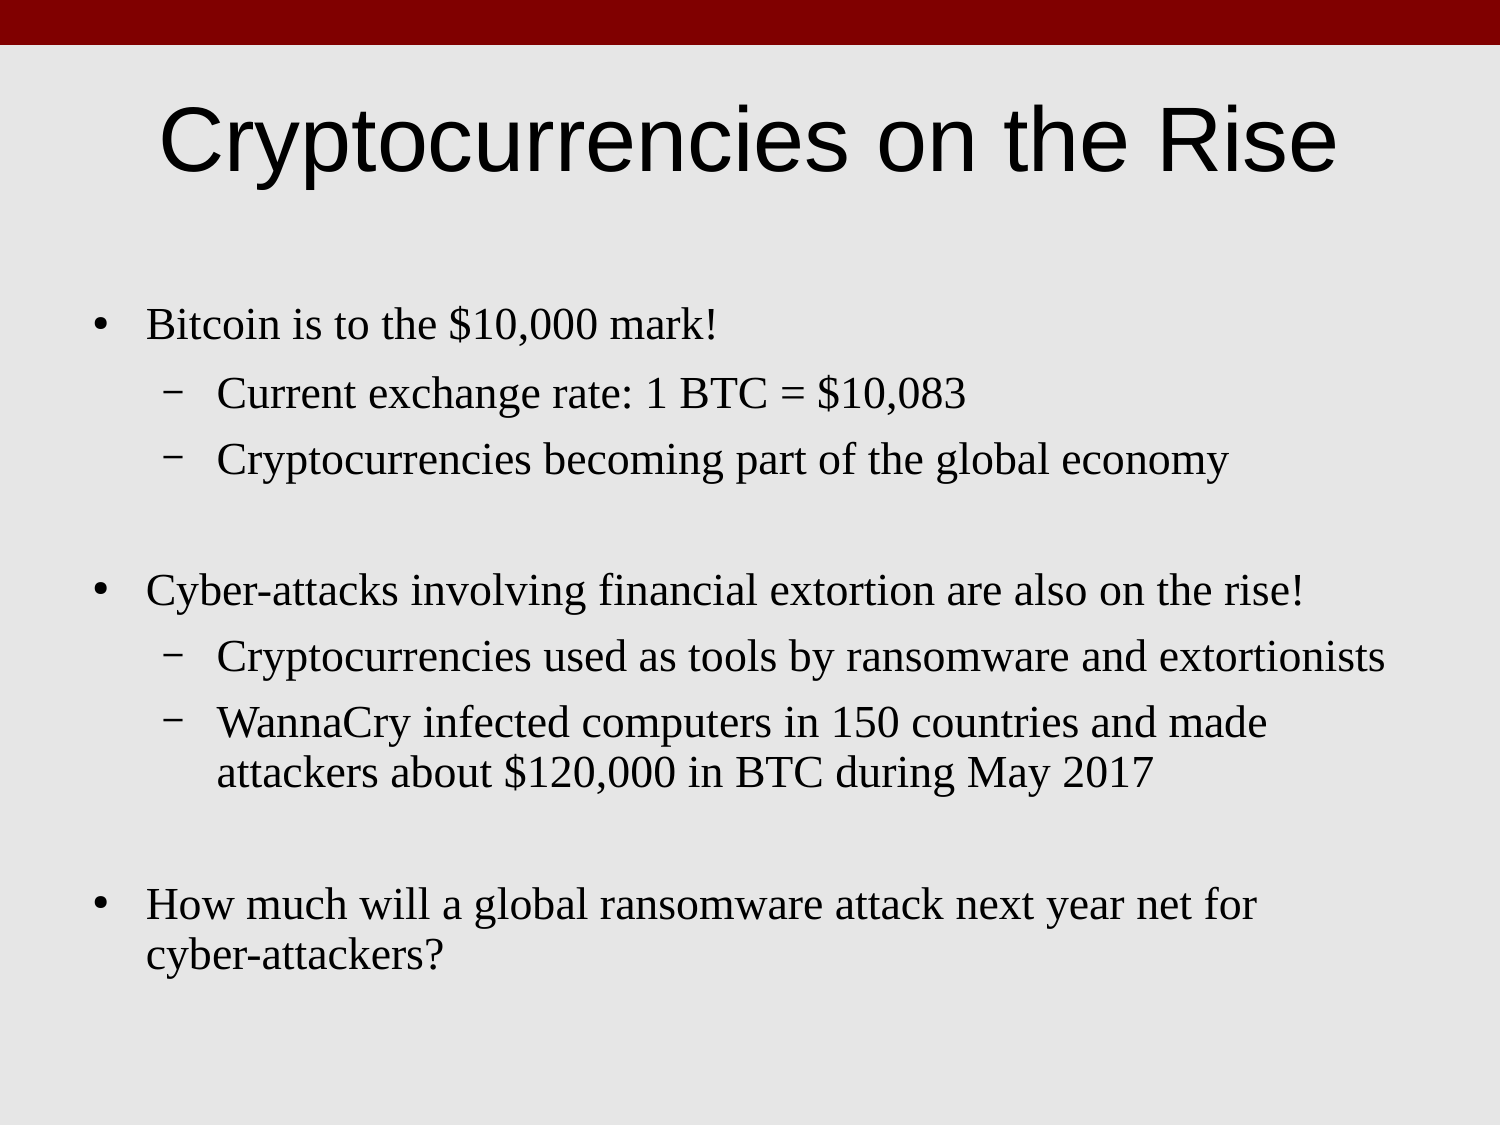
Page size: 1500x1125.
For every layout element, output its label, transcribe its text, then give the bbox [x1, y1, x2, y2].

title Cryptocurrencies on the Rise [75, 45, 1425, 233]
list Bitcoin is to the $10,000 mark! Current exchange rate: 1 BTC = $10,083 Cryptocurrencies becoming part of the global economy Cyber-attacks involving financial extortion are also on the rise! Cryptocurrencies used as tools by ransomware and extortionists WannaCry infected computers in 150 countries and made attackers about $120,000 in BTC during May 2017 How much will a global ransomware attack next year net for cyber-attackers? [75, 233, 1425, 1096]
